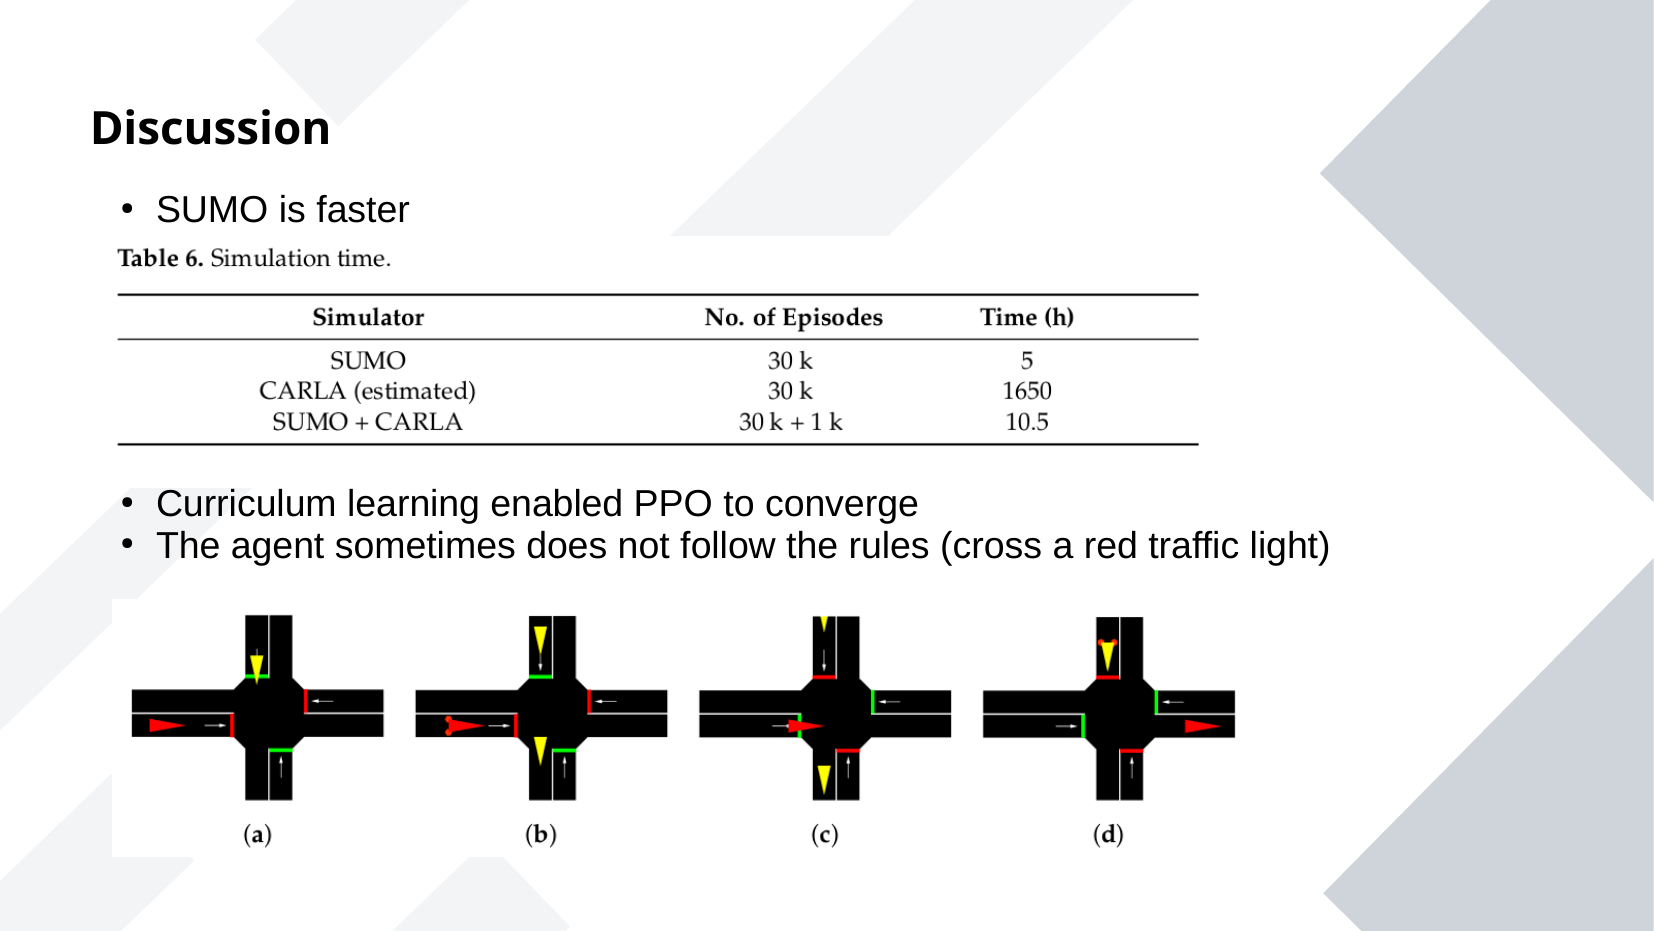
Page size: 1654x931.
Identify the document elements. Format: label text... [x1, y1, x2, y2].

picture [112, 599, 1270, 857]
text_box Discussion [75, 87, 1418, 263]
picture [112, 236, 1244, 488]
text_box SUMO is faster Curriculum learning enabled PPO to converge The agent sometimes does not follow the rules (cross a red traffic light) [105, 180, 1358, 658]
